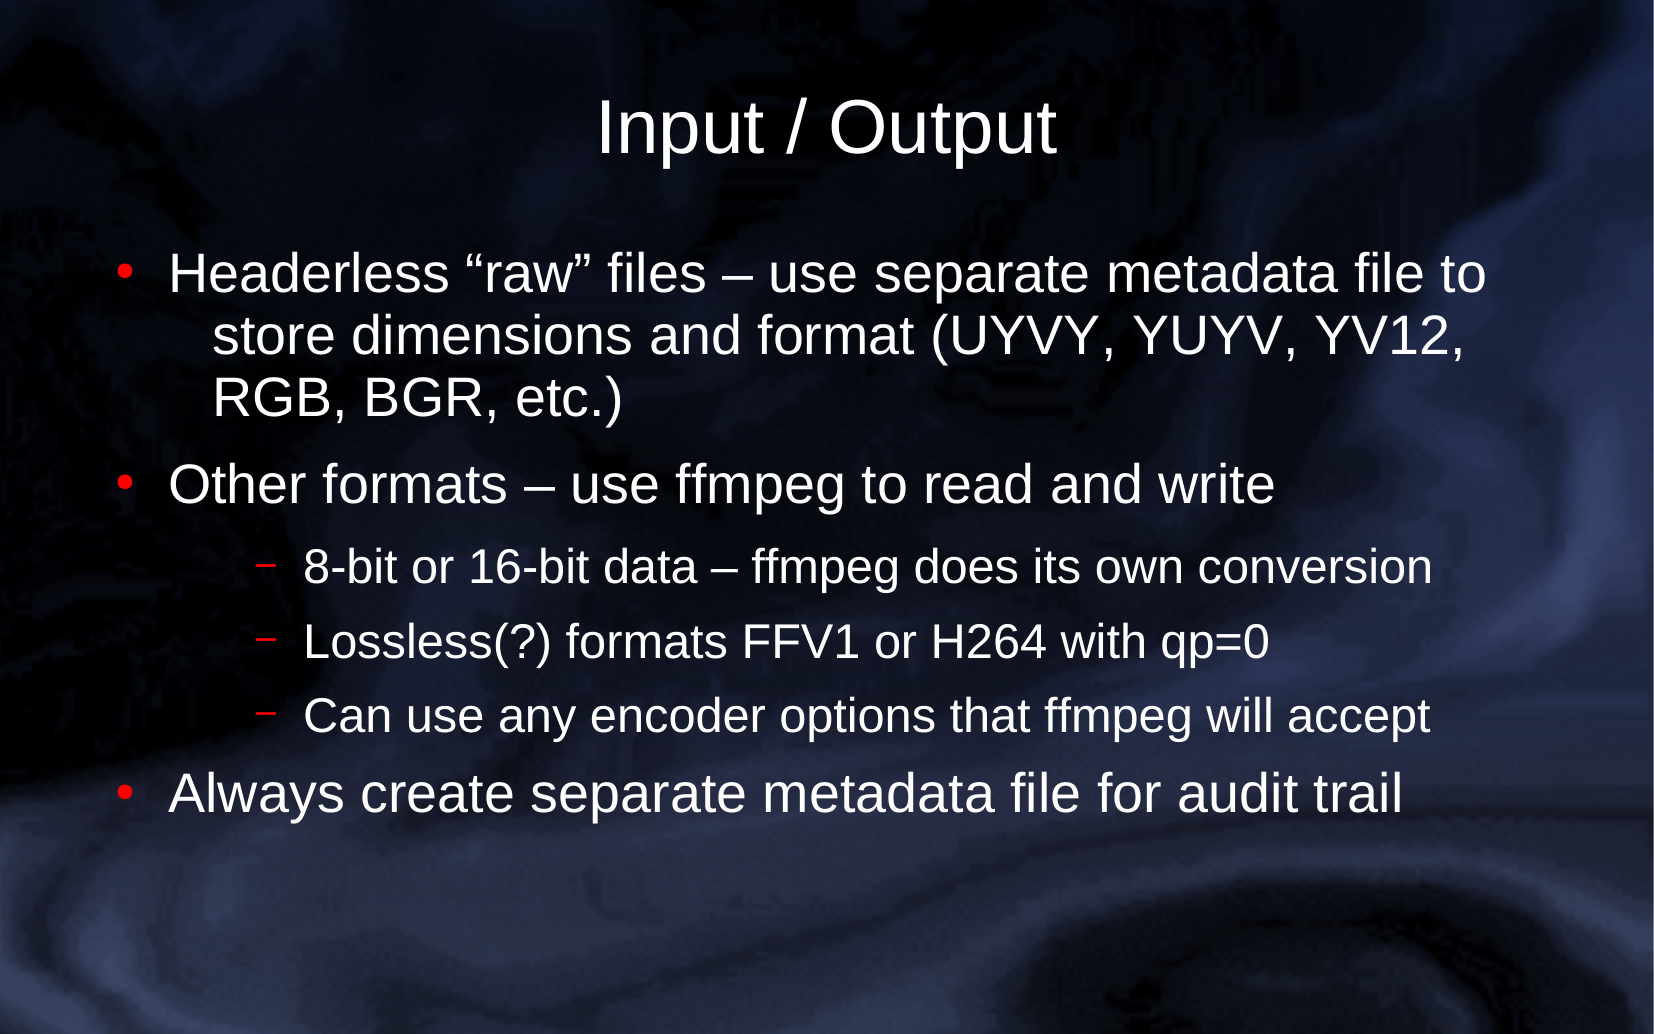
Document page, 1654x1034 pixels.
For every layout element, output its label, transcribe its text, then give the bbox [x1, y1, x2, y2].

title Input / Output [82, 41, 1571, 214]
picture [0, 0, 1654, 1034]
list Headerless “raw” files – use separate metadata file to store dimensions and format (UYVY, YUYV, YV12, RGB, BGR, etc.) Other formats – use ffmpeg to read and write 8-bit or 16-bit data – ffmpeg does its own conversion Lossless(?) formats FFV1 or H264 with qp=0 Can use any encoder options that ffmpeg will accept Always create separate metadata file for audit trail [82, 241, 1571, 842]
